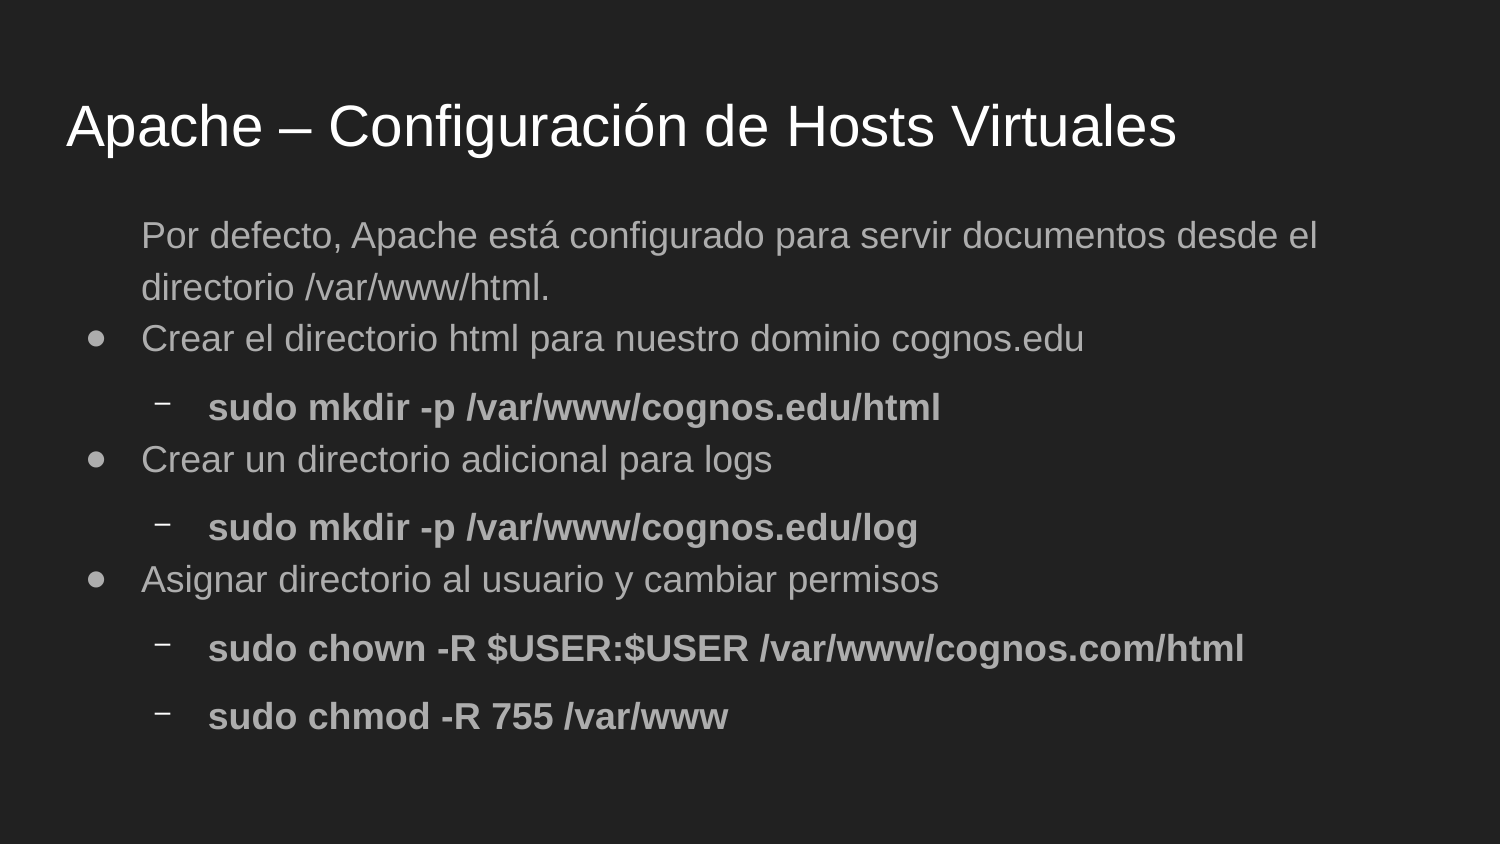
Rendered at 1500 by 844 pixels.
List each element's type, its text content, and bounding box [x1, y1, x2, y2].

title Apache – Configuración de Hosts Virtuales [51, 72, 1449, 167]
list Por defecto, Apache está configurado para servir documentos desde el directorio /var/www/html. Crear el directorio html para nuestro dominio cognos.edu sudo mkdir -p /var/www/cognos.edu/html Crear un directorio adicional para logs sudo mkdir -p /var/www/cognos.edu/log Asignar directorio al usuario y cambiar permisos sudo chown -R $USER:$USER /var/www/cognos.com/html sudo chmod -R 755 /var/www [51, 189, 1456, 750]
